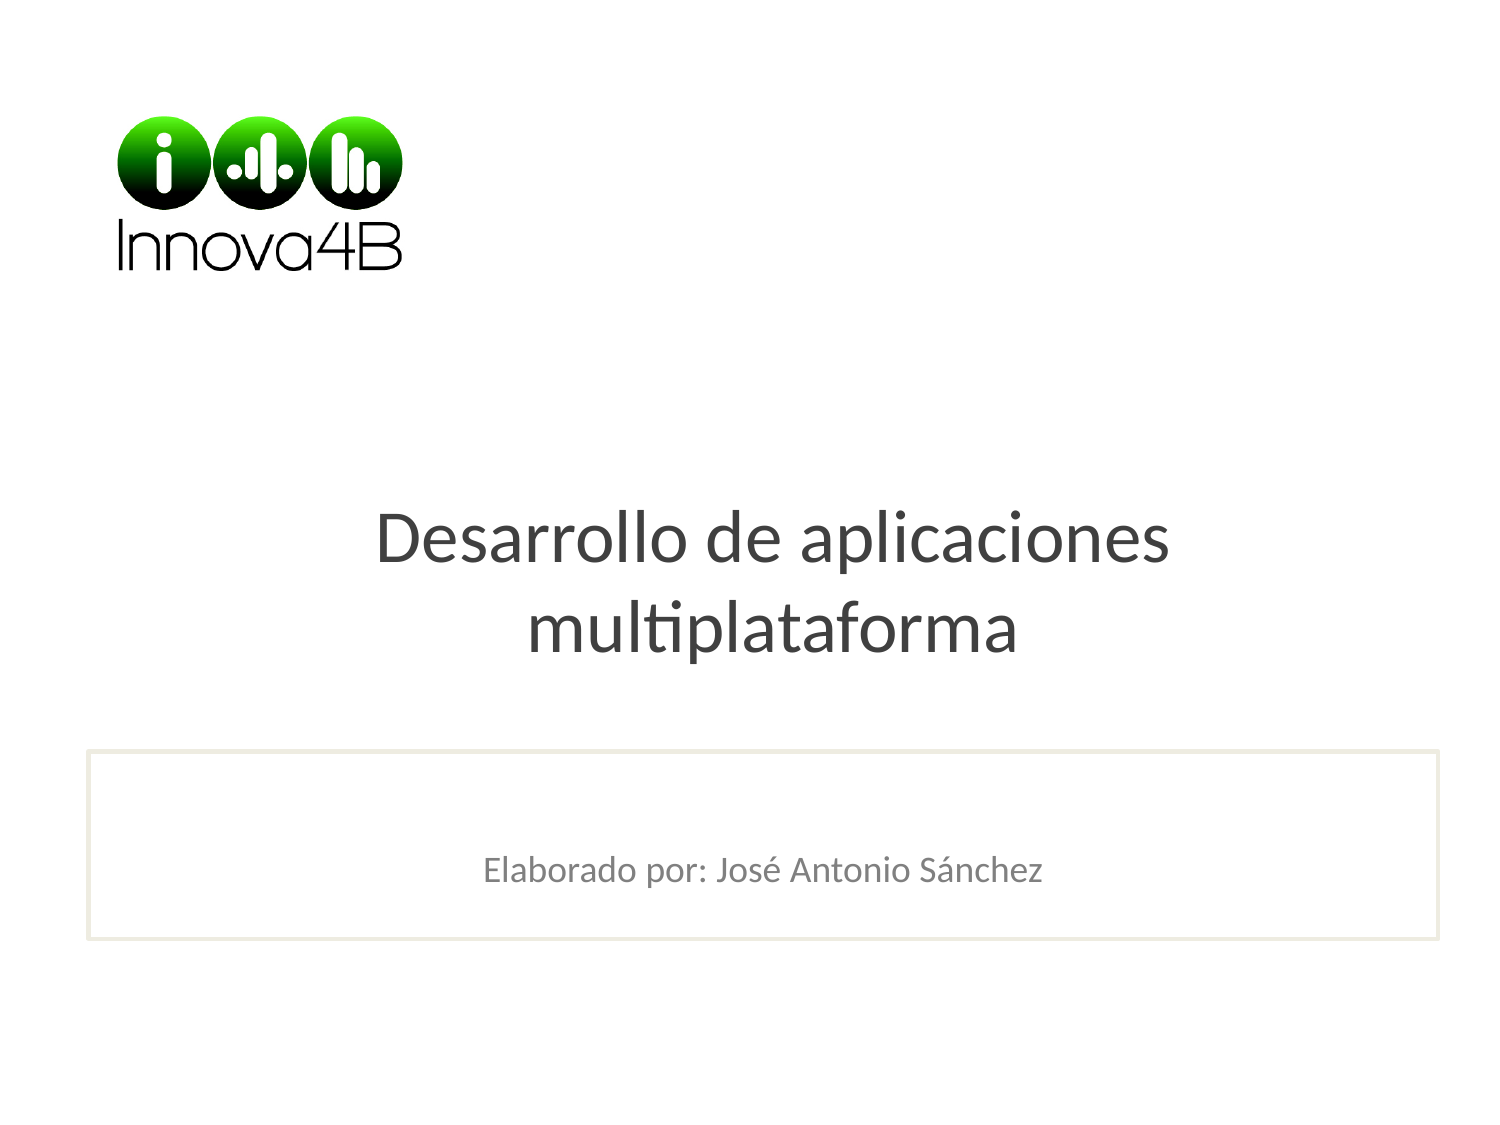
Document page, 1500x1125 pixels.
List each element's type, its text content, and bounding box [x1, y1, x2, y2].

text_box Desarrollo de aplicaciones multiplataforma [112, 479, 1435, 634]
text_box Elaborado por: José Antonio Sánchez [88, 751, 1439, 939]
picture [112, 104, 408, 279]
